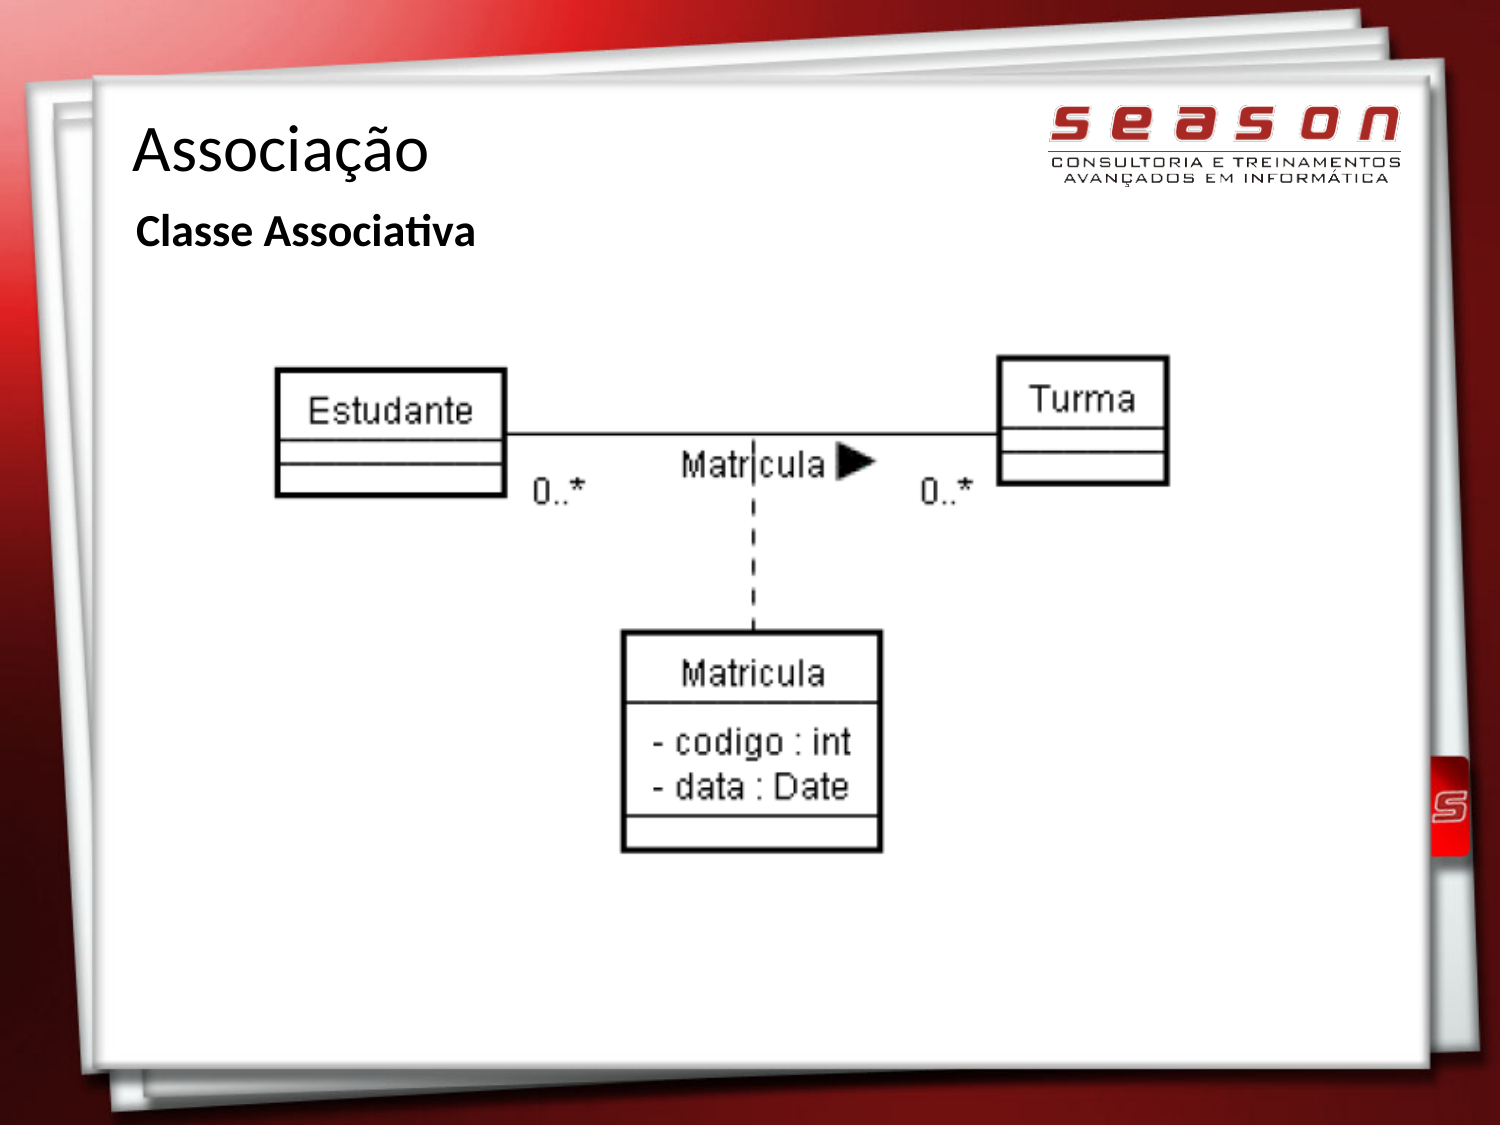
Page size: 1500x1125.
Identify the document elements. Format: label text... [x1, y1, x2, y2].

picture [0, 0, 1500, 1125]
title Associação [118, 33, 1394, 257]
text_box Classe Associativa [119, 200, 1240, 256]
